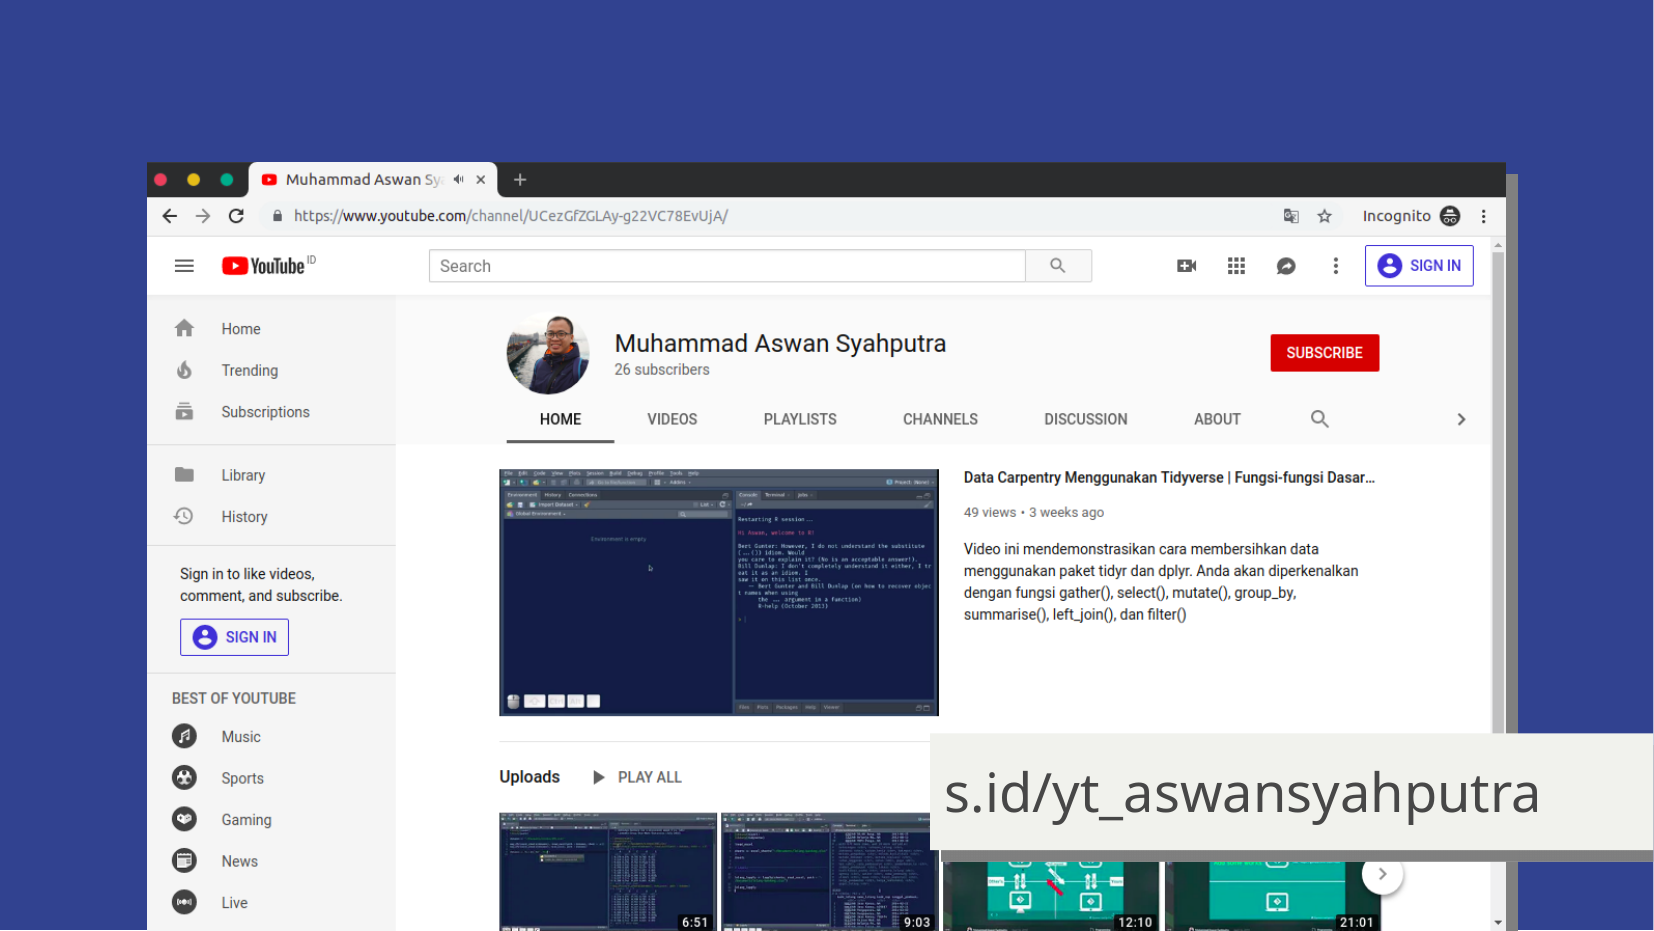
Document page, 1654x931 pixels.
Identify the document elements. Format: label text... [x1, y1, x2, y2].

picture [147, 162, 1506, 931]
text_box s.id/yt_aswansyahputra [930, 733, 1654, 851]
